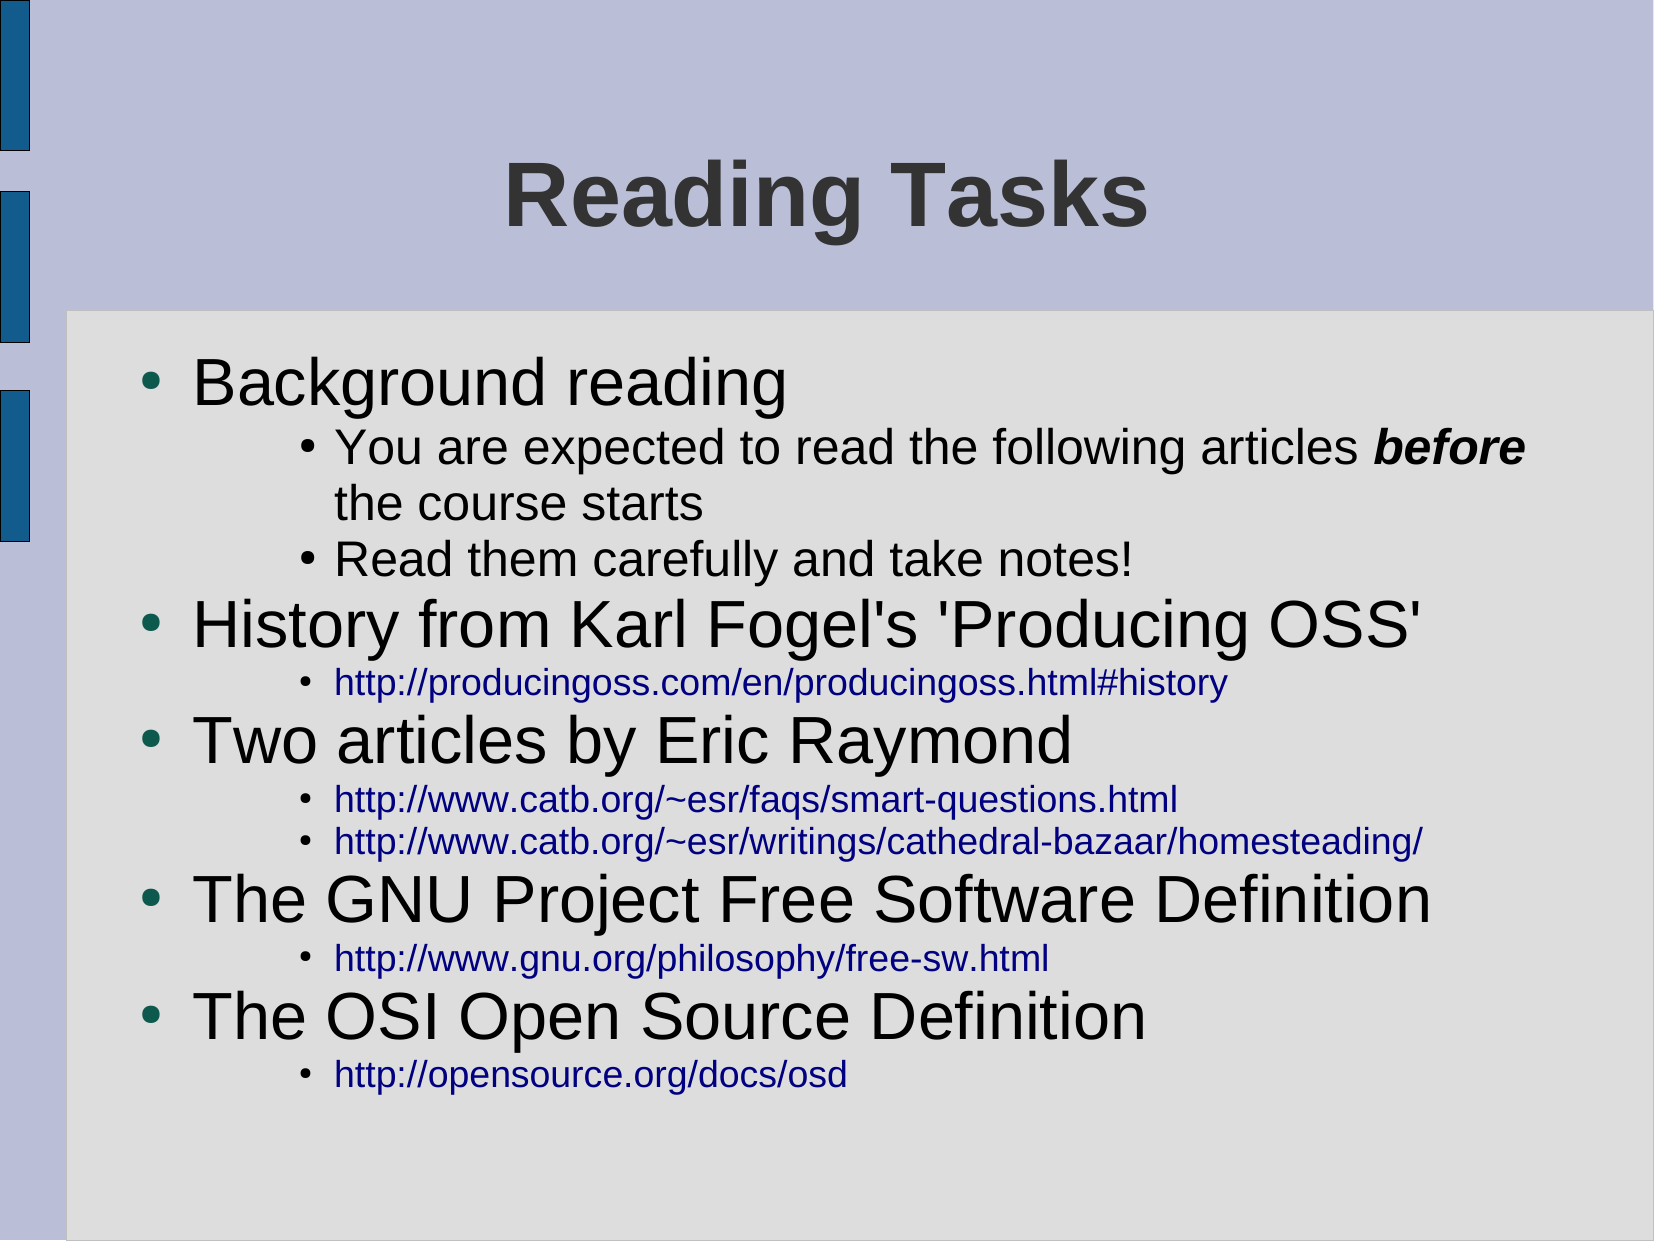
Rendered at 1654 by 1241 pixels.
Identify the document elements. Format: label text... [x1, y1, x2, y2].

title Reading Tasks [121, 98, 1534, 291]
list Background reading You are expected to read the following articles before the course starts Read them carefully and take notes! History from Karl Fogel's 'Producing OSS' http://producingoss.com/en/producingoss.html#history Two articles by Eric Raymond http://www.catb.org/~esr/faqs/smart-questions.html http://www.catb.org/~esr/writings/cathedral-bazaar/homesteading/ The GNU Project Free Software Definition http://www.gnu.org/philosophy/free-sw.html The OSI Open Source Definition http://opensource.org/docs/osd [121, 344, 1534, 1112]
